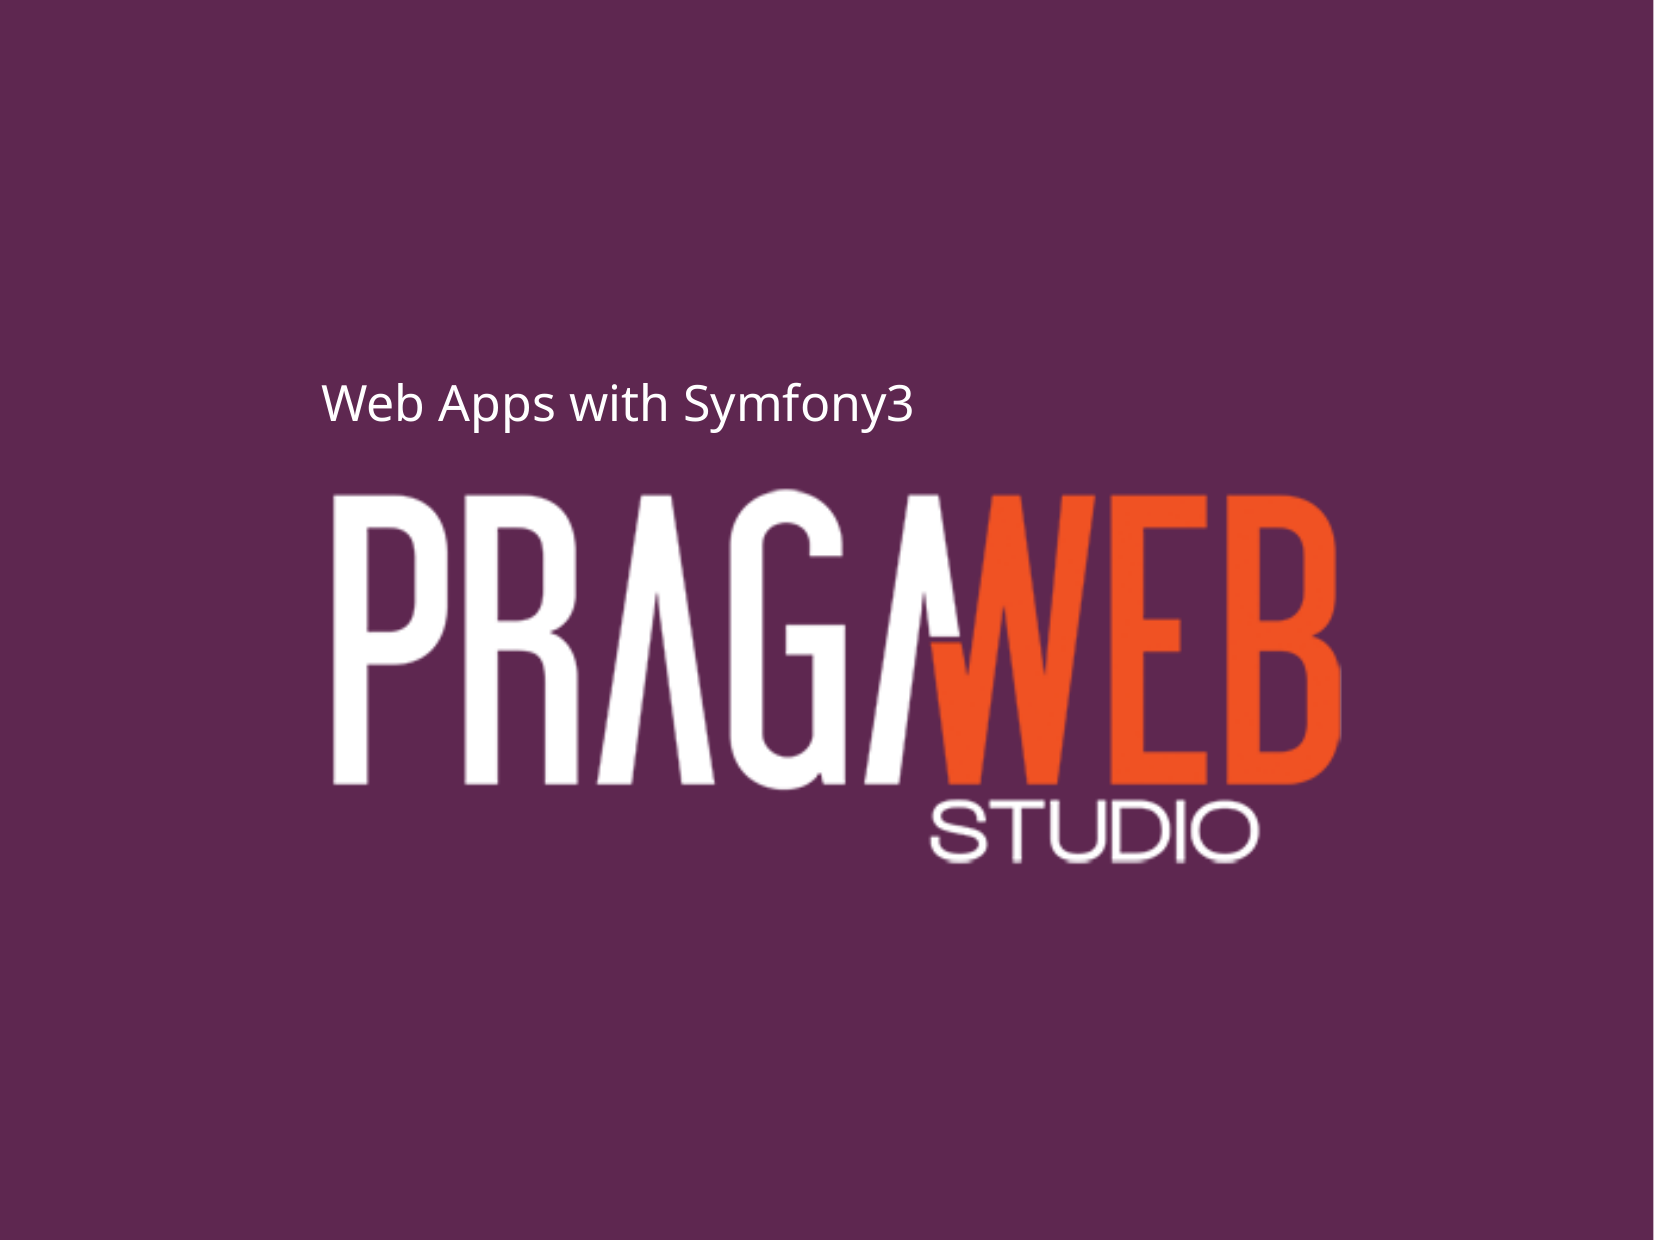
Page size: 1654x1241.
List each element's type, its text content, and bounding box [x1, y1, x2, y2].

picture [222, 449, 1413, 912]
title Web Apps with Symfony3 [305, 343, 932, 449]
